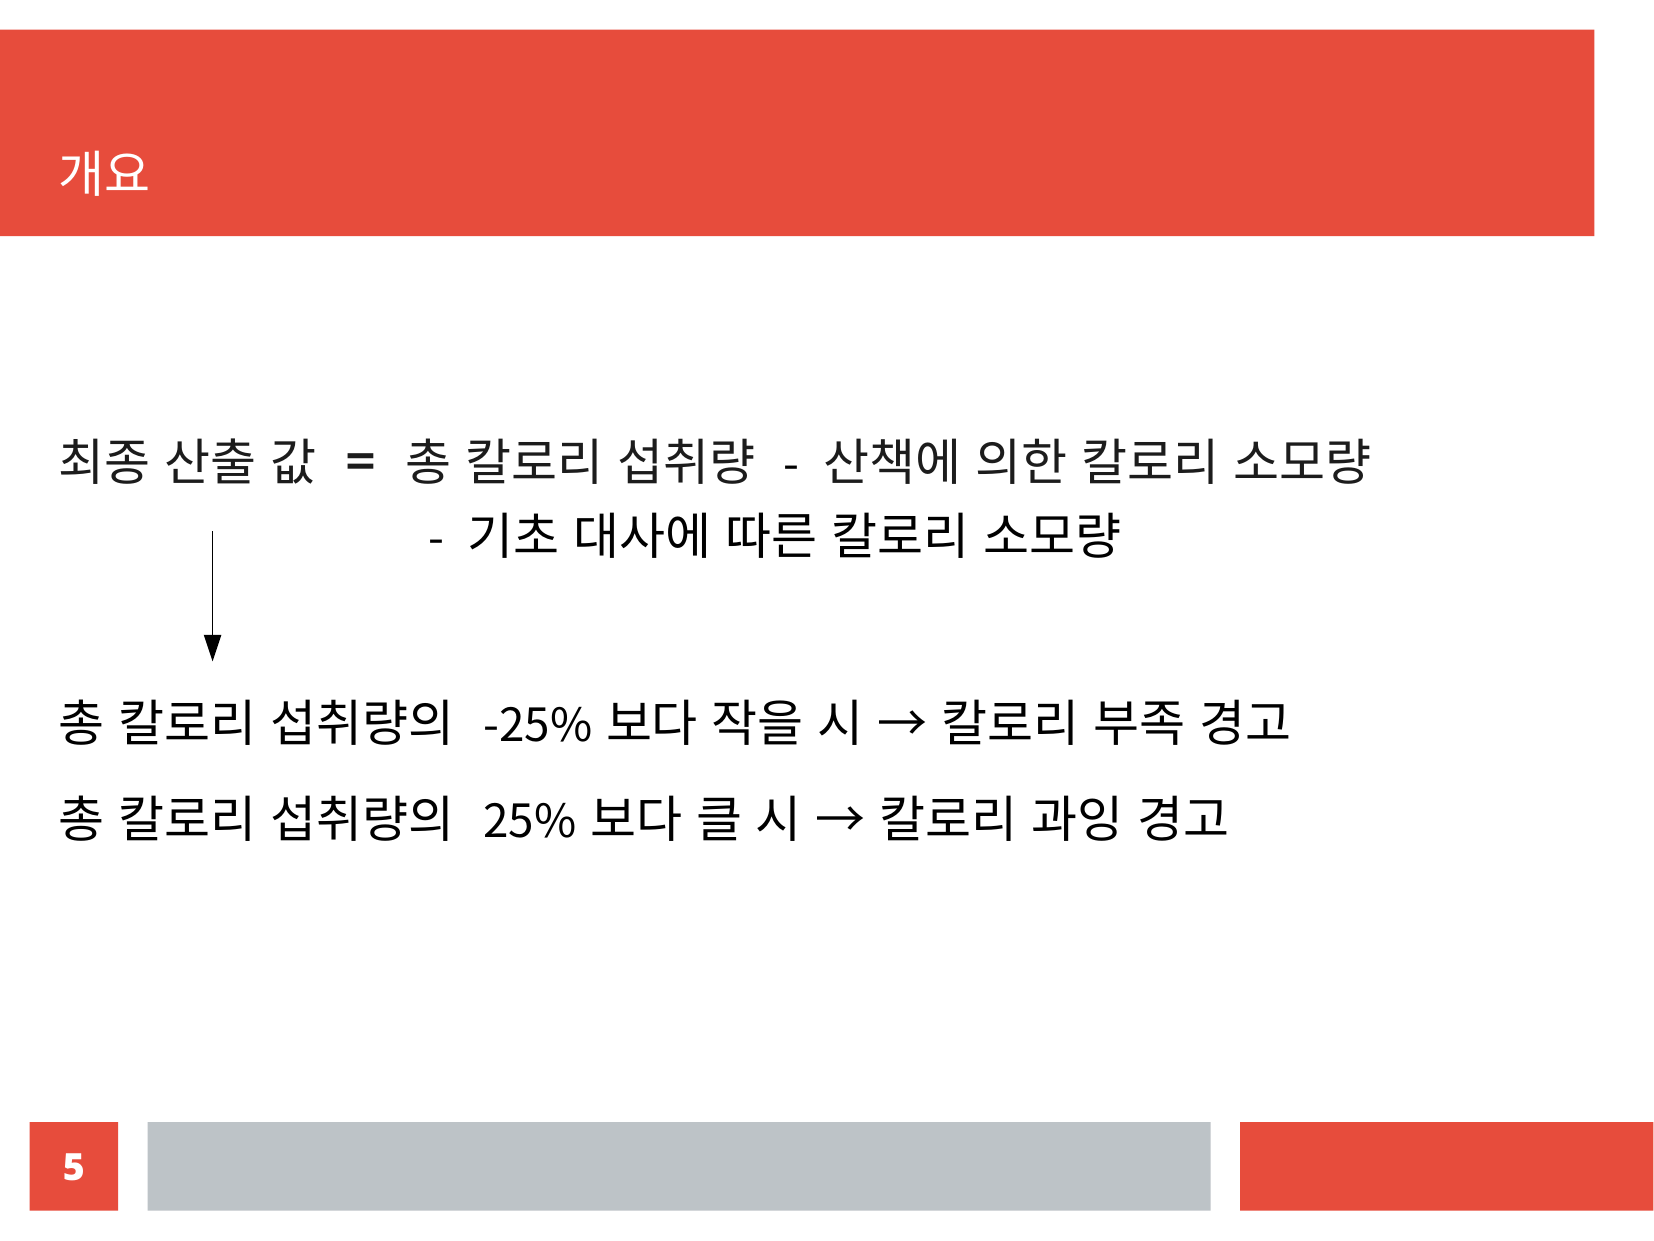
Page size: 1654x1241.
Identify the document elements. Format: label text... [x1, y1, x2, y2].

title 개요 [59, 59, 1595, 207]
list 최종 산출 값 = 총 칼로리 섭취량 - 산책에 의한 칼로리 소모량 - 기초 대사에 따른 칼로리 소모량 총 칼로리 섭취량의 -25%보다 작을 시 → 칼로리 부족 경고 총 칼로리 섭취량의 25%보다 클 시 → 칼로리 과잉 경고 [59, 324, 1565, 1093]
